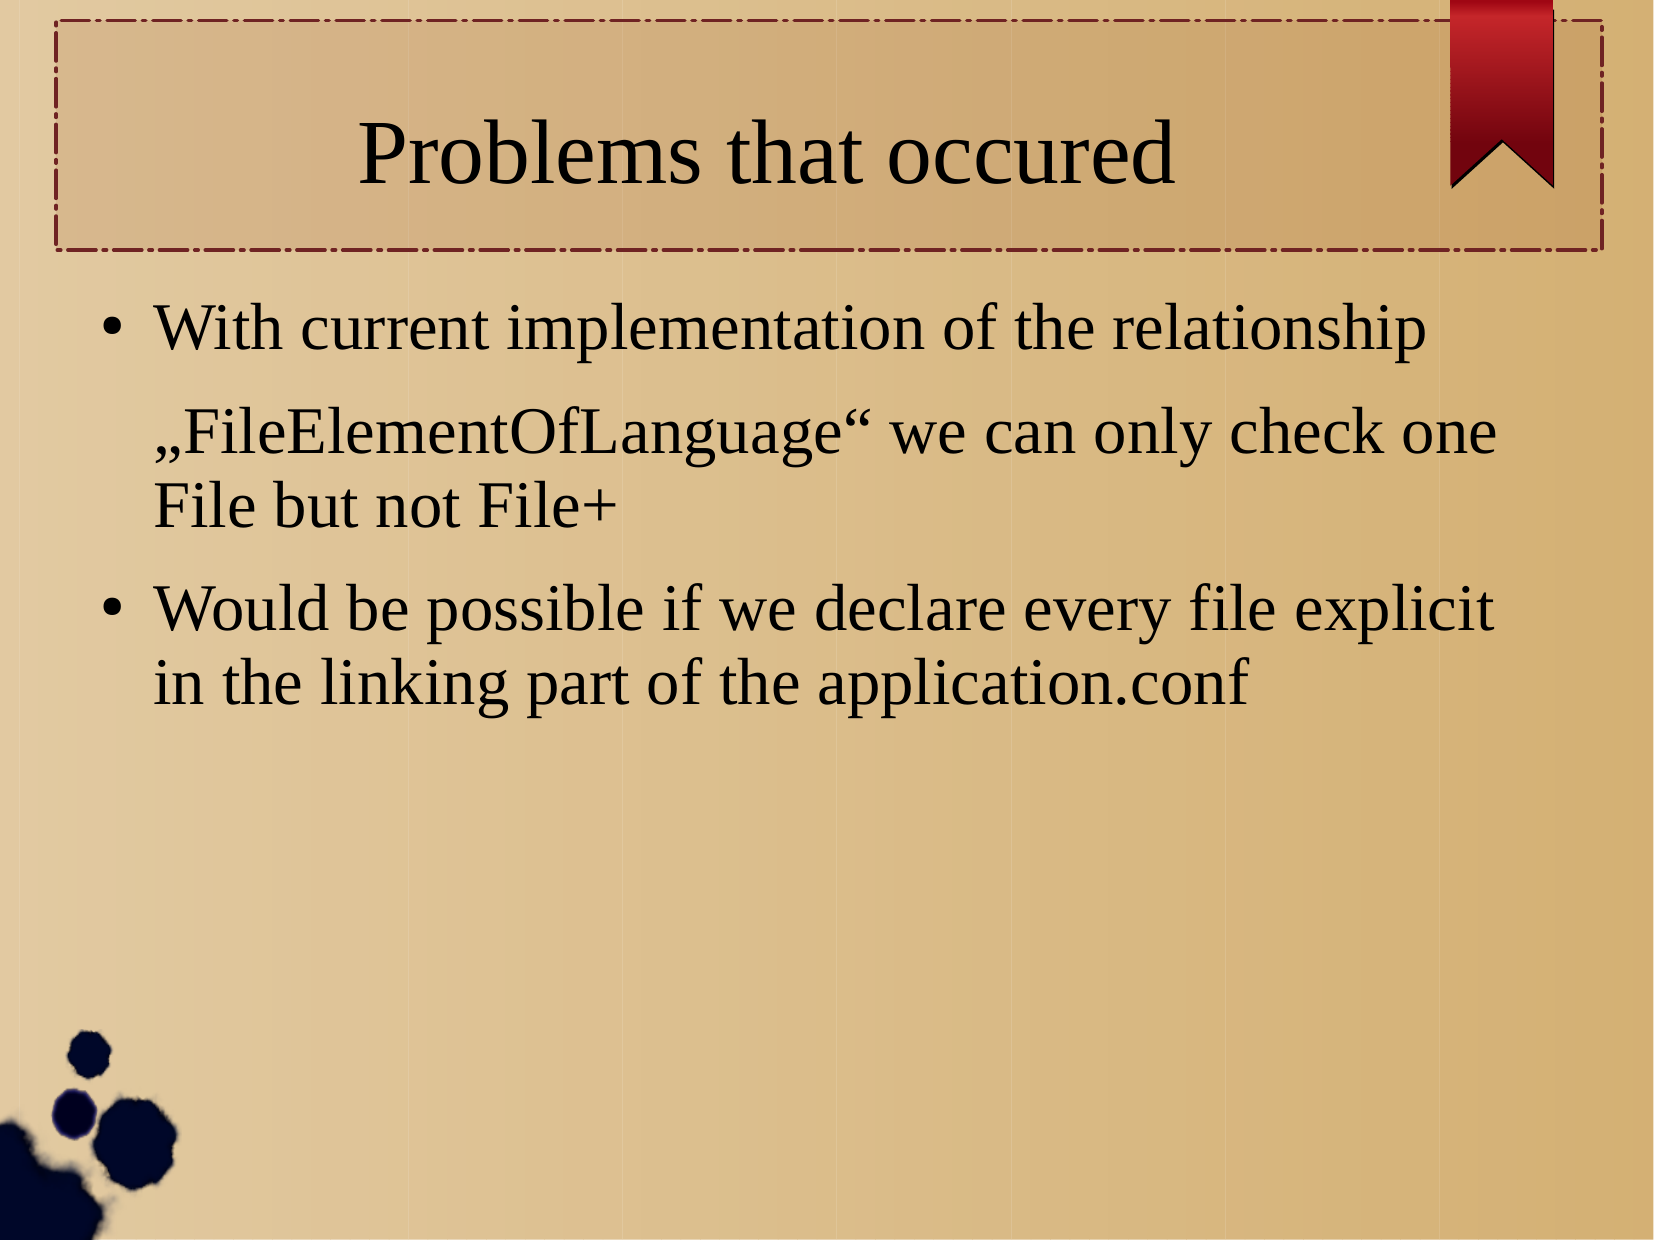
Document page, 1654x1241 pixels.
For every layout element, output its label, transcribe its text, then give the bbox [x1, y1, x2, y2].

title Problems that occured [82, 49, 1453, 257]
list With current implementation of the relationship „FileElementOfLanguage“ we can only check one File but not File+ Would be possible if we declare every file explicit in the linking part of the application.conf [82, 290, 1538, 1010]
